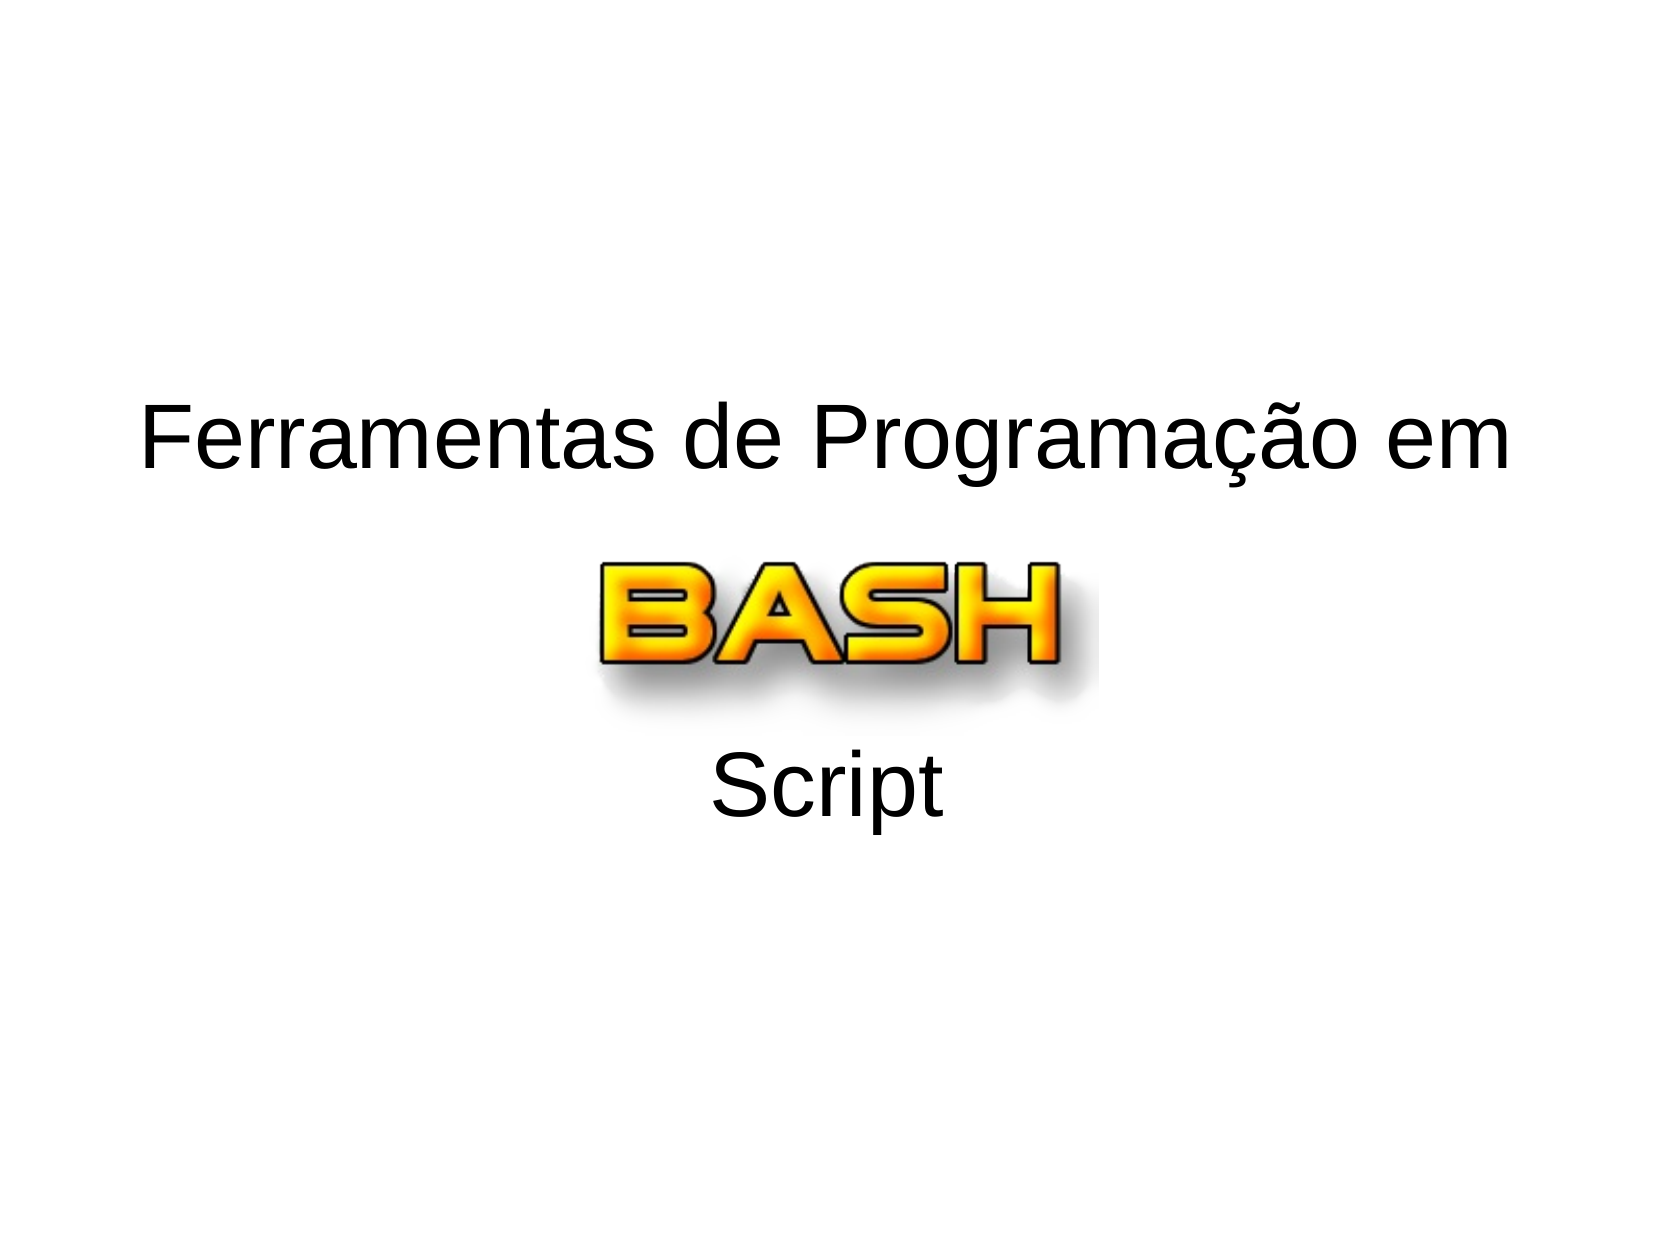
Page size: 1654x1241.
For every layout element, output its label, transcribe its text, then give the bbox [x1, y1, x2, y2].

title Ferramentas de Programação em [82, 340, 1571, 533]
picture [565, 533, 1099, 688]
title Script [82, 688, 1571, 881]
